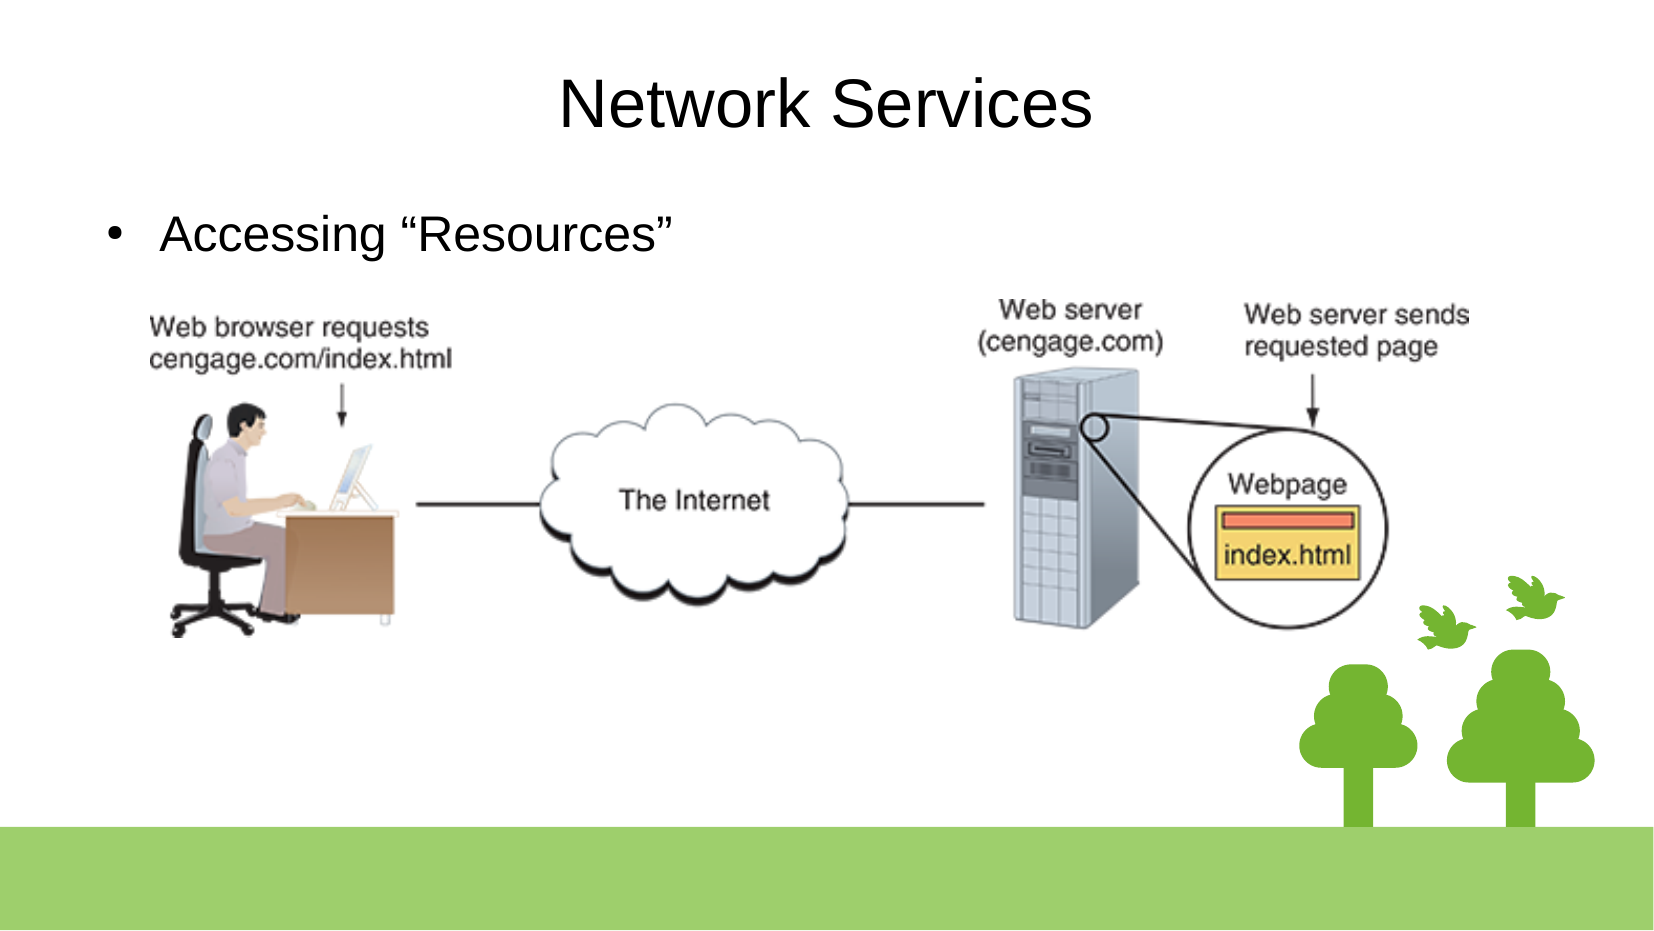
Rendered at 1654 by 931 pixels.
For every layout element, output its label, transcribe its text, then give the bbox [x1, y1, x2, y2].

title Network Services [88, 29, 1565, 178]
list Accessing “Resources” [88, 206, 1565, 739]
picture [150, 299, 1469, 638]
